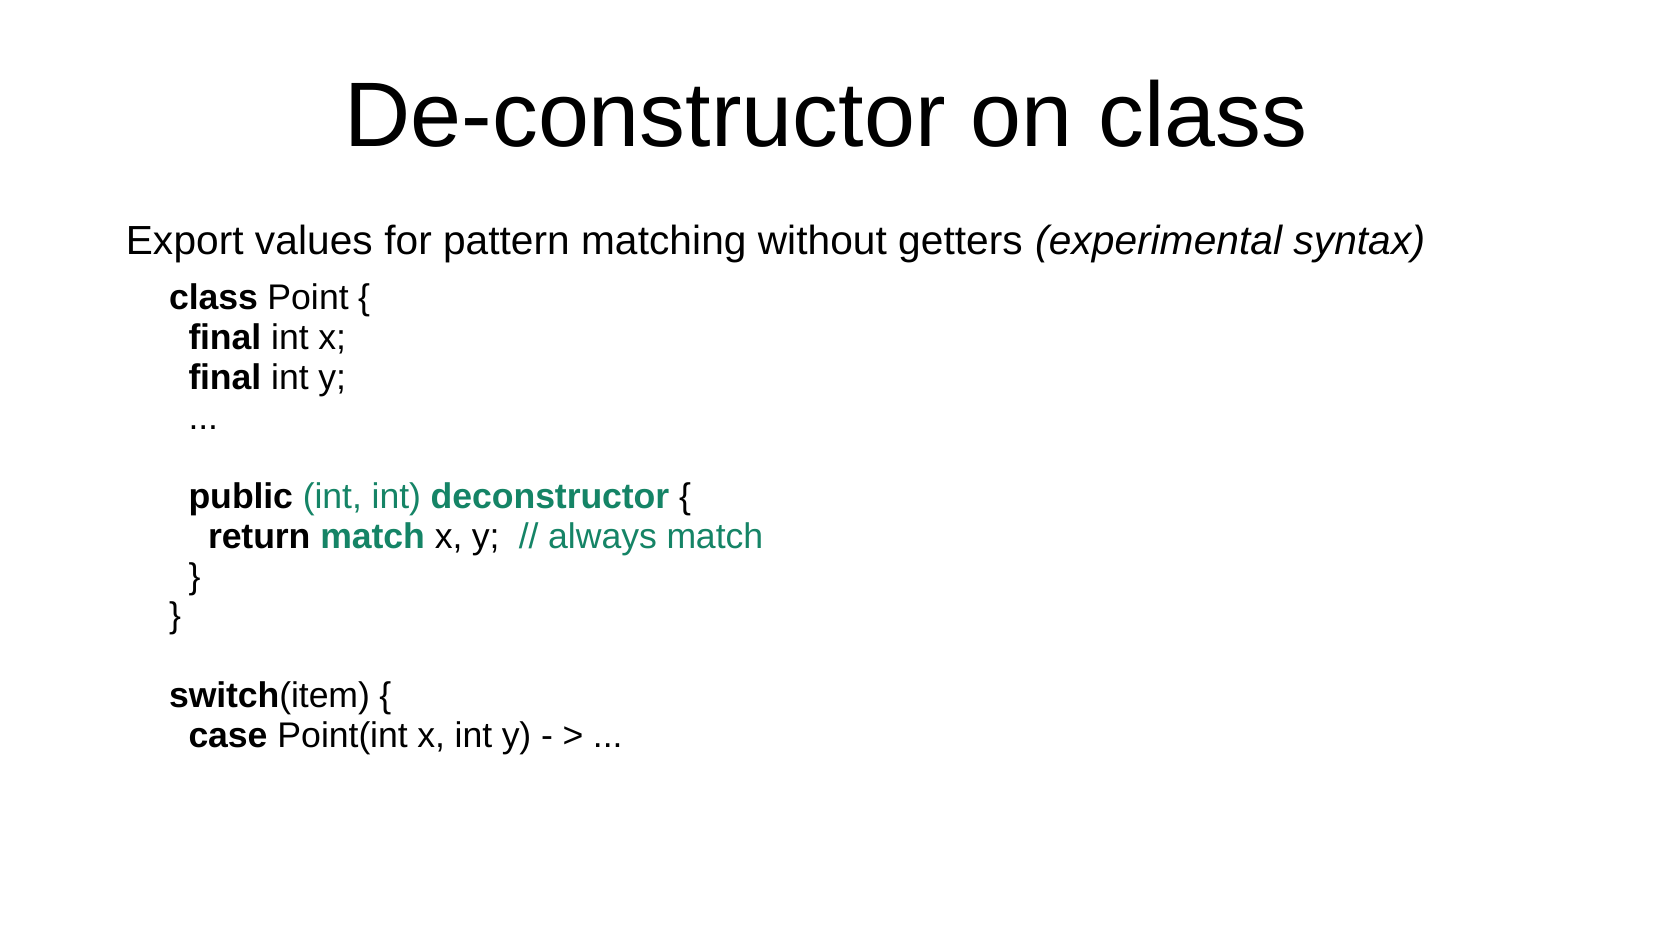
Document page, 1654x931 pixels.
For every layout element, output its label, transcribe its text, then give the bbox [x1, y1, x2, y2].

title De-constructor on class [82, 37, 1571, 193]
list Export values for pattern matching without getters (experimental syntax) class Point { final int x; final int y; ... public (int, int) deconstructor { return match x, y; // always match } } switch(item) { case Point(int x, int y) - > ... [82, 217, 1571, 758]
